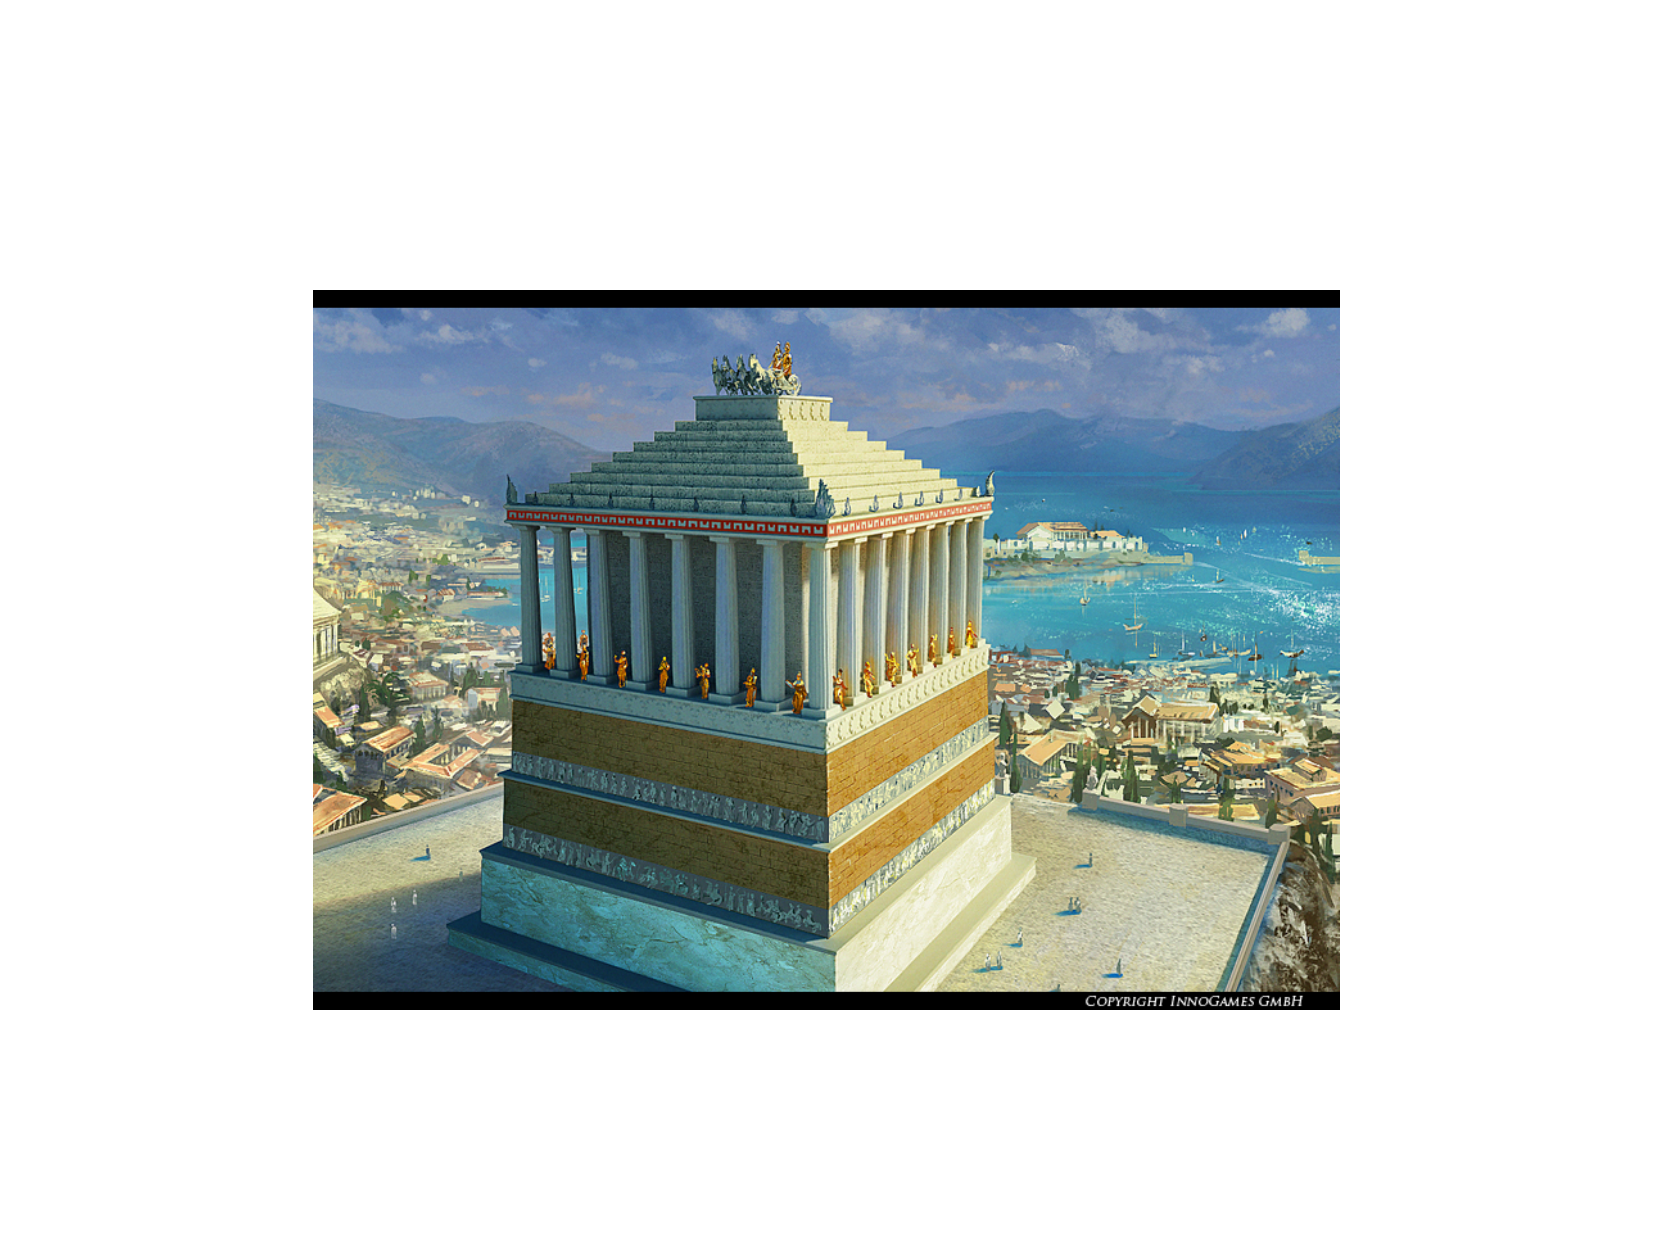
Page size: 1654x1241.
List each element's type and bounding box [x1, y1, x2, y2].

picture [313, 290, 1340, 1010]
